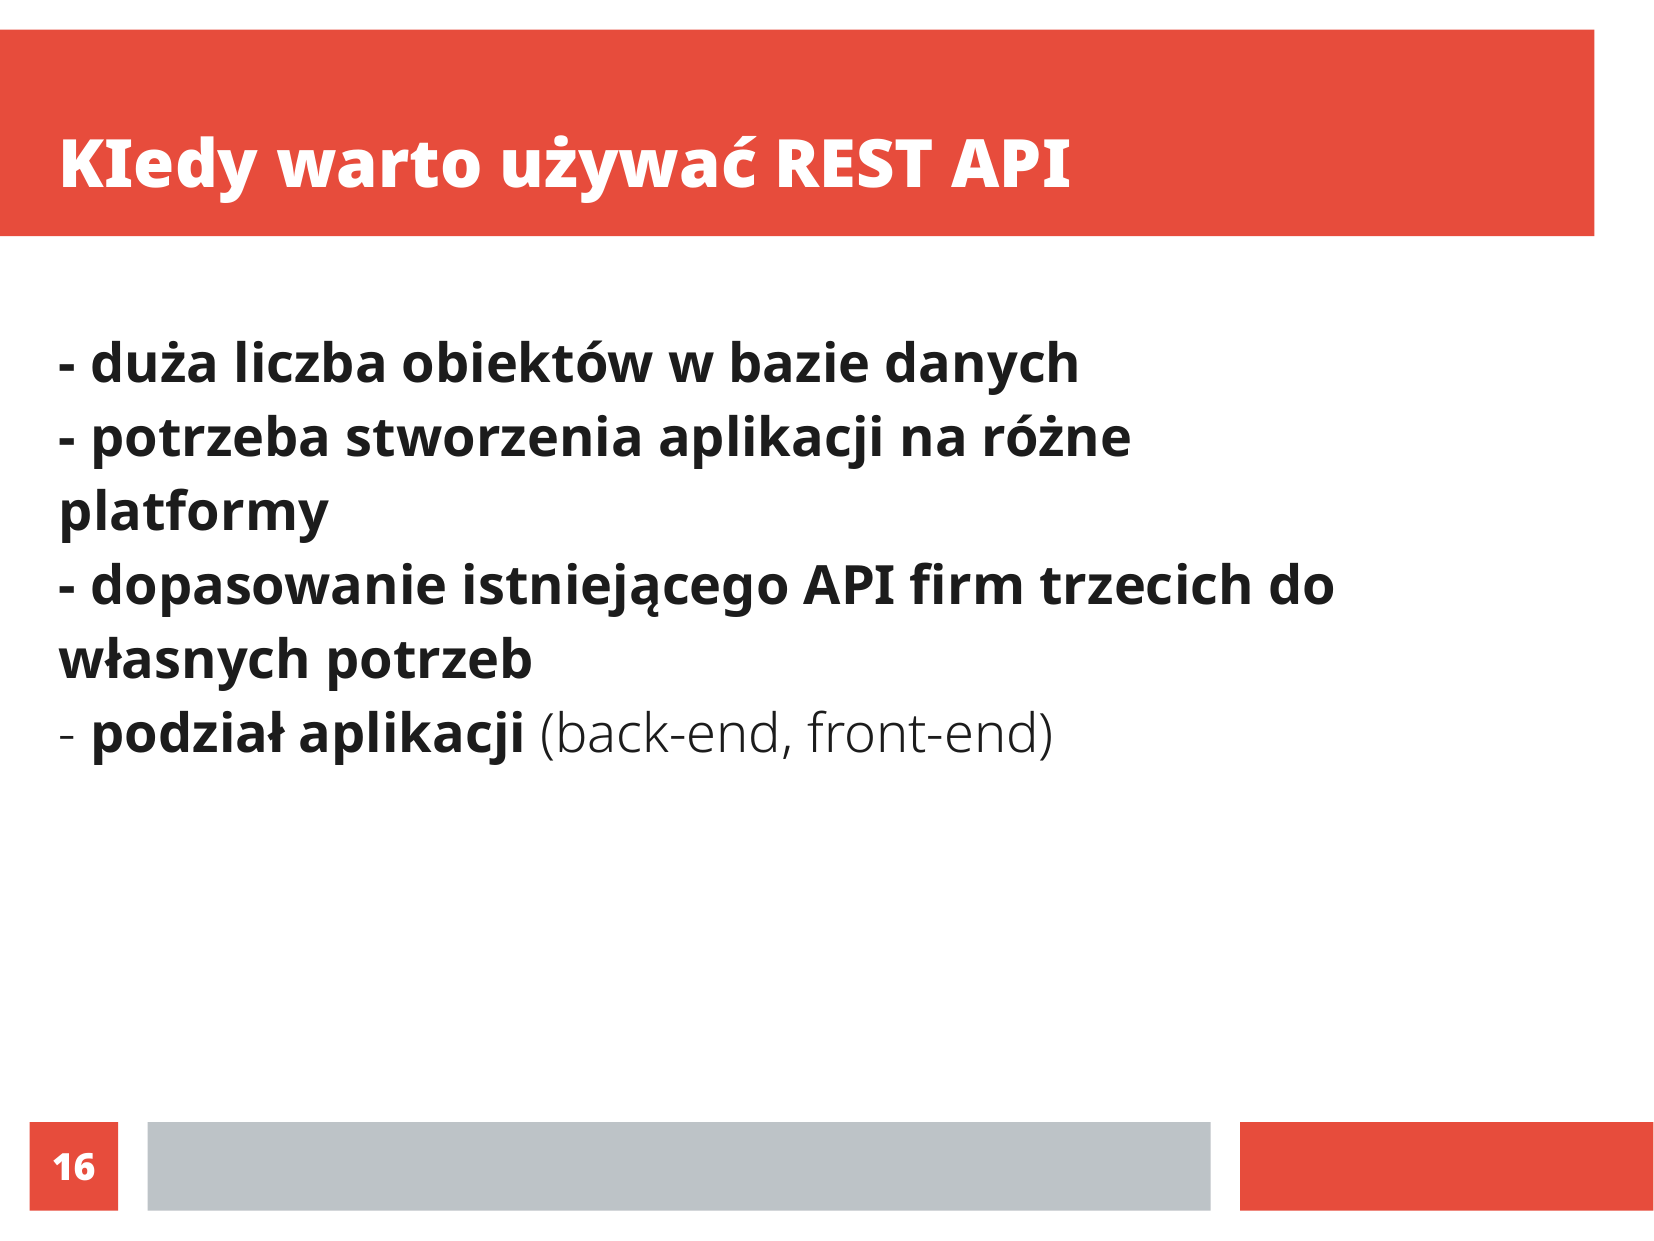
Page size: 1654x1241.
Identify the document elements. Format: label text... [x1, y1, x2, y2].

title KIedy warto używać REST API [59, 59, 1595, 207]
subtitle - duża liczba obiektów w bazie danych - potrzeba stworzenia aplikacji na różne platformy - dopasowanie istniejącego API firm trzecich do własnych potrzeb - podział aplikacji (back-end, front-end) [59, 324, 1565, 1093]
